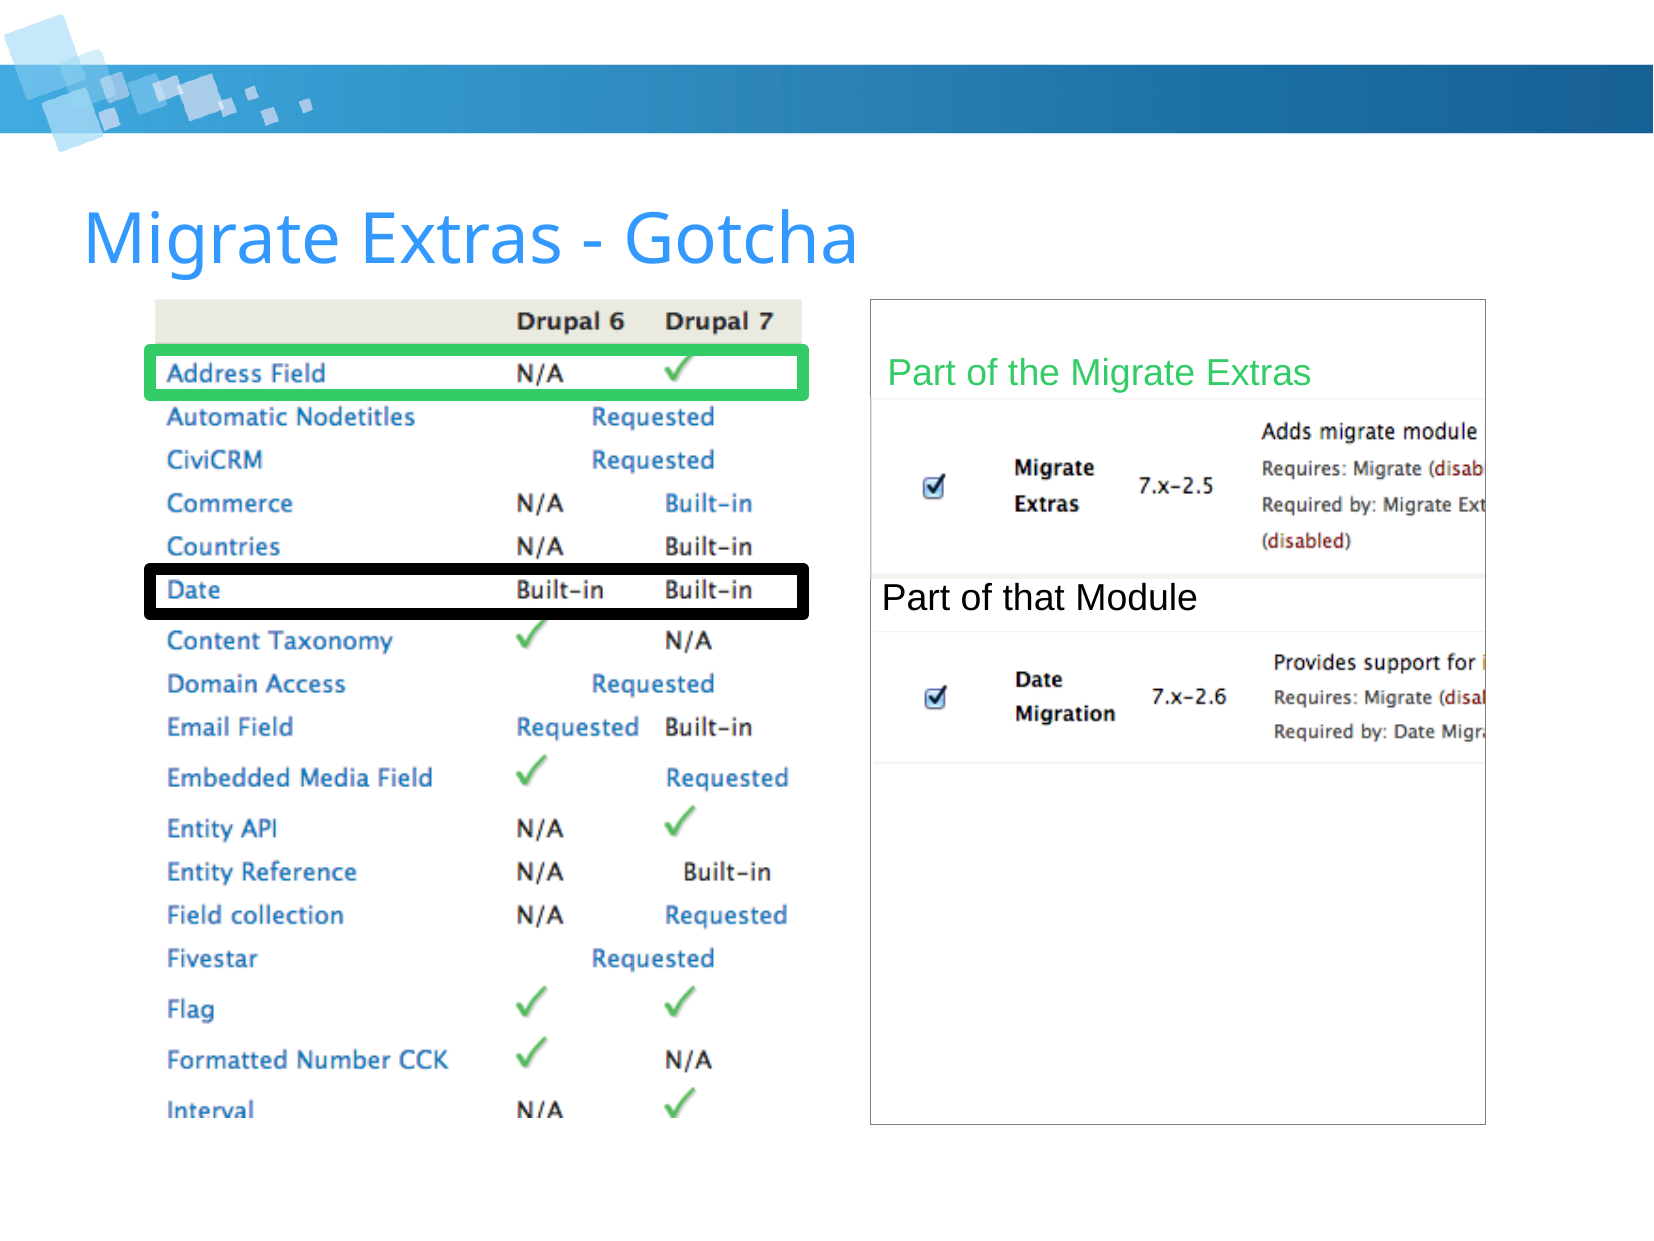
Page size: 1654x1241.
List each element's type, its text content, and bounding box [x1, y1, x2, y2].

picture [0, 0, 1653, 1238]
title Migrate Extras - Gotcha [82, 132, 1571, 340]
text_box Part of that Module [866, 569, 1214, 626]
text_box [870, 340, 1486, 398]
text_box [870, 579, 1486, 1125]
text_box Part of the Migrate Extras [872, 344, 1328, 398]
